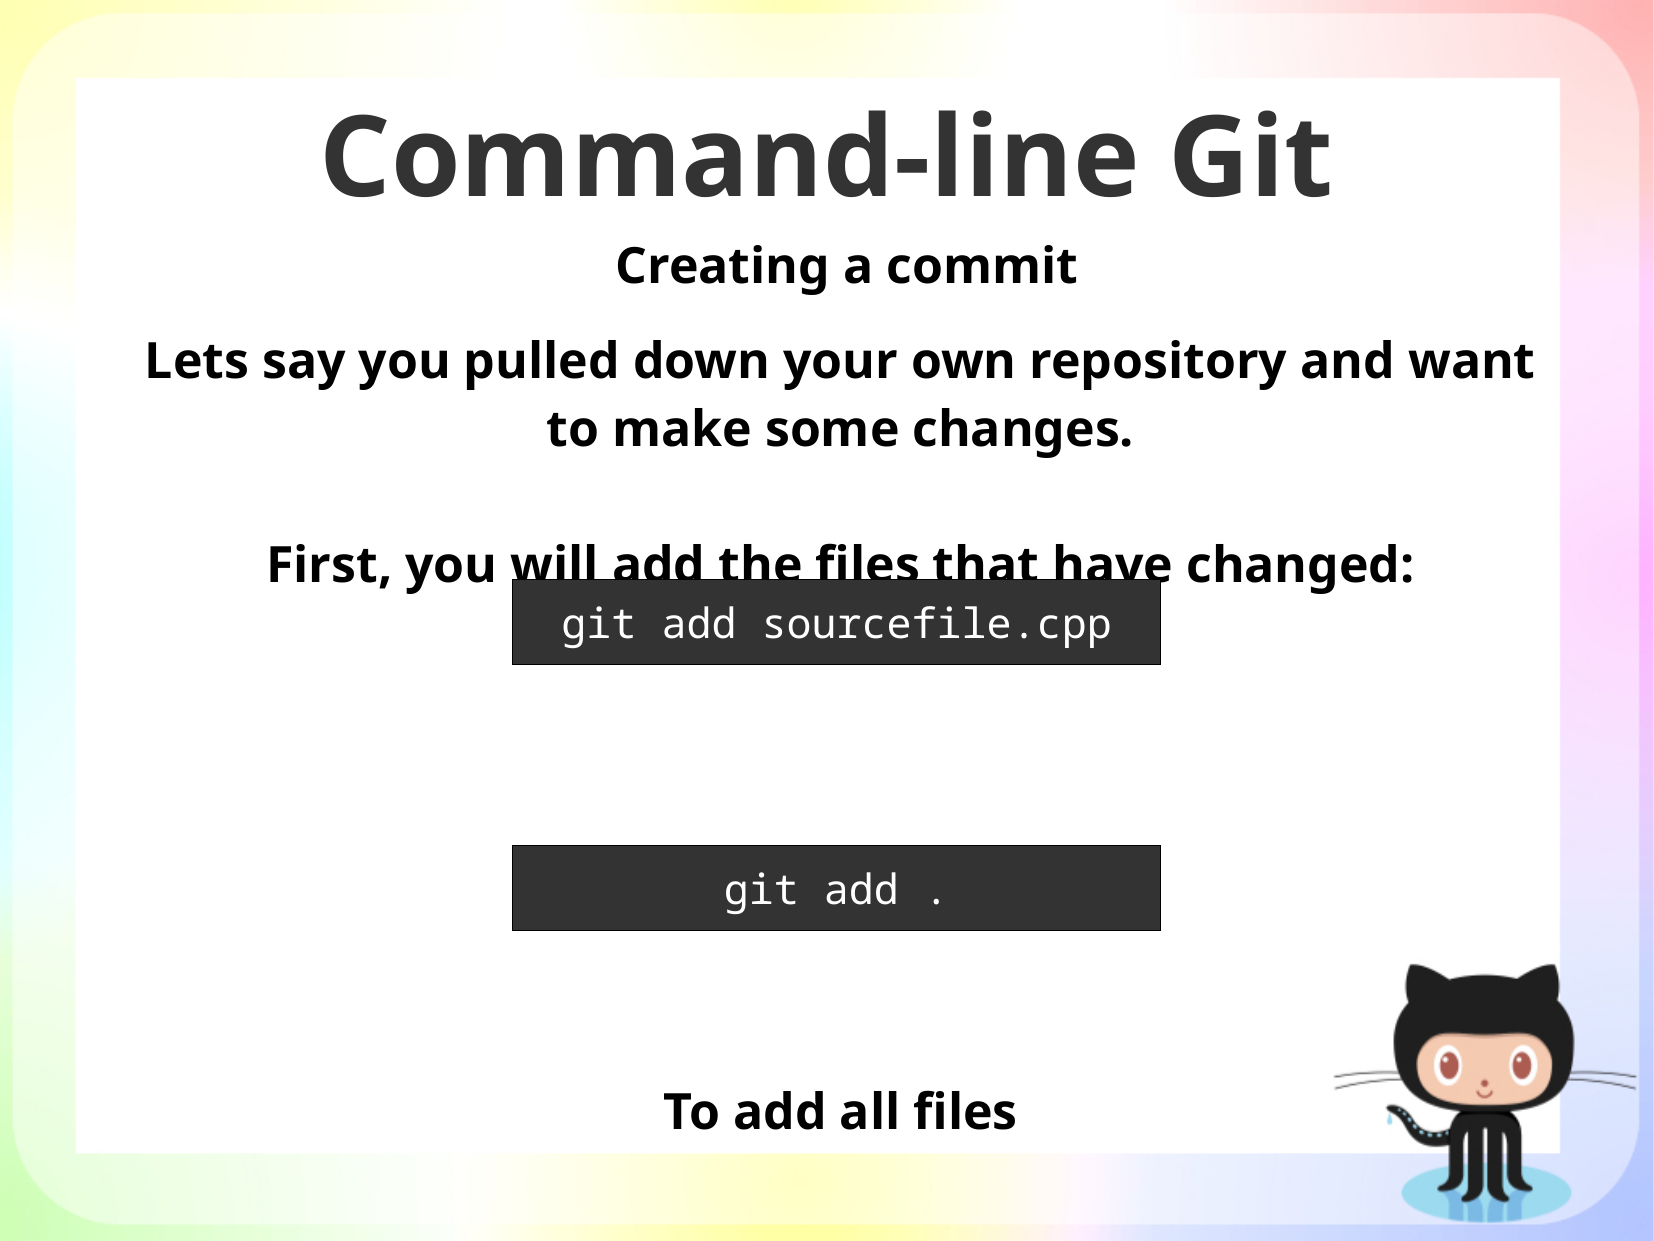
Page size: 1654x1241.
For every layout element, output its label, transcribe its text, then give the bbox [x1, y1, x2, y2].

text_box Lets say you pulled down your own repository and want to make some changes. First, you will add the files that have changed: You can also use To add all files [142, 324, 1539, 997]
text_box git add sourcefile.cpp [512, 579, 1161, 665]
picture [0, 0, 1654, 1241]
text_box Creating a commit [160, 230, 1535, 289]
text_box git add . [512, 845, 1161, 931]
title Command-line Git [82, 49, 1571, 257]
